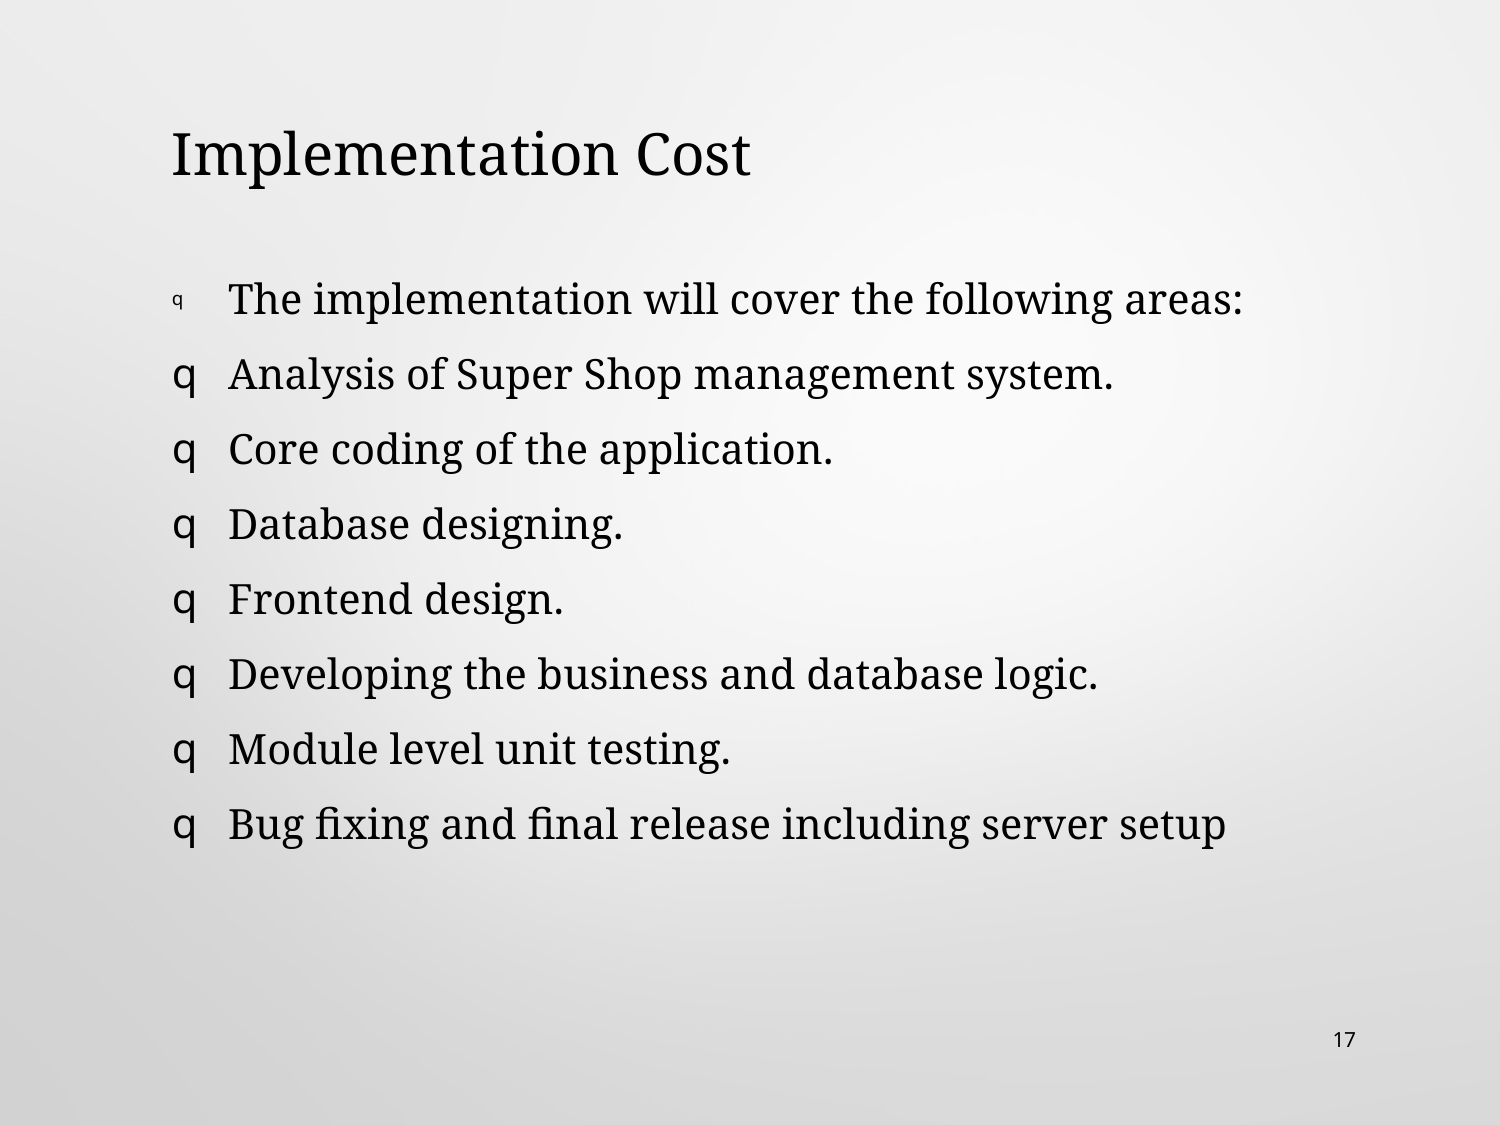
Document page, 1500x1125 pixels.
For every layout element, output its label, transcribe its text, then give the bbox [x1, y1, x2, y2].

slide_number 17 [1317, 985, 1458, 1096]
text_box The implementation will cover the following areas: Analysis of Super Shop management system. Core coding of the application. Database designing. Frontend design. Developing the business and database logic. Module level unit testing. Bug fixing and final release including server setup [156, 265, 1480, 862]
text_box Implementation Cost [156, 91, 1413, 214]
